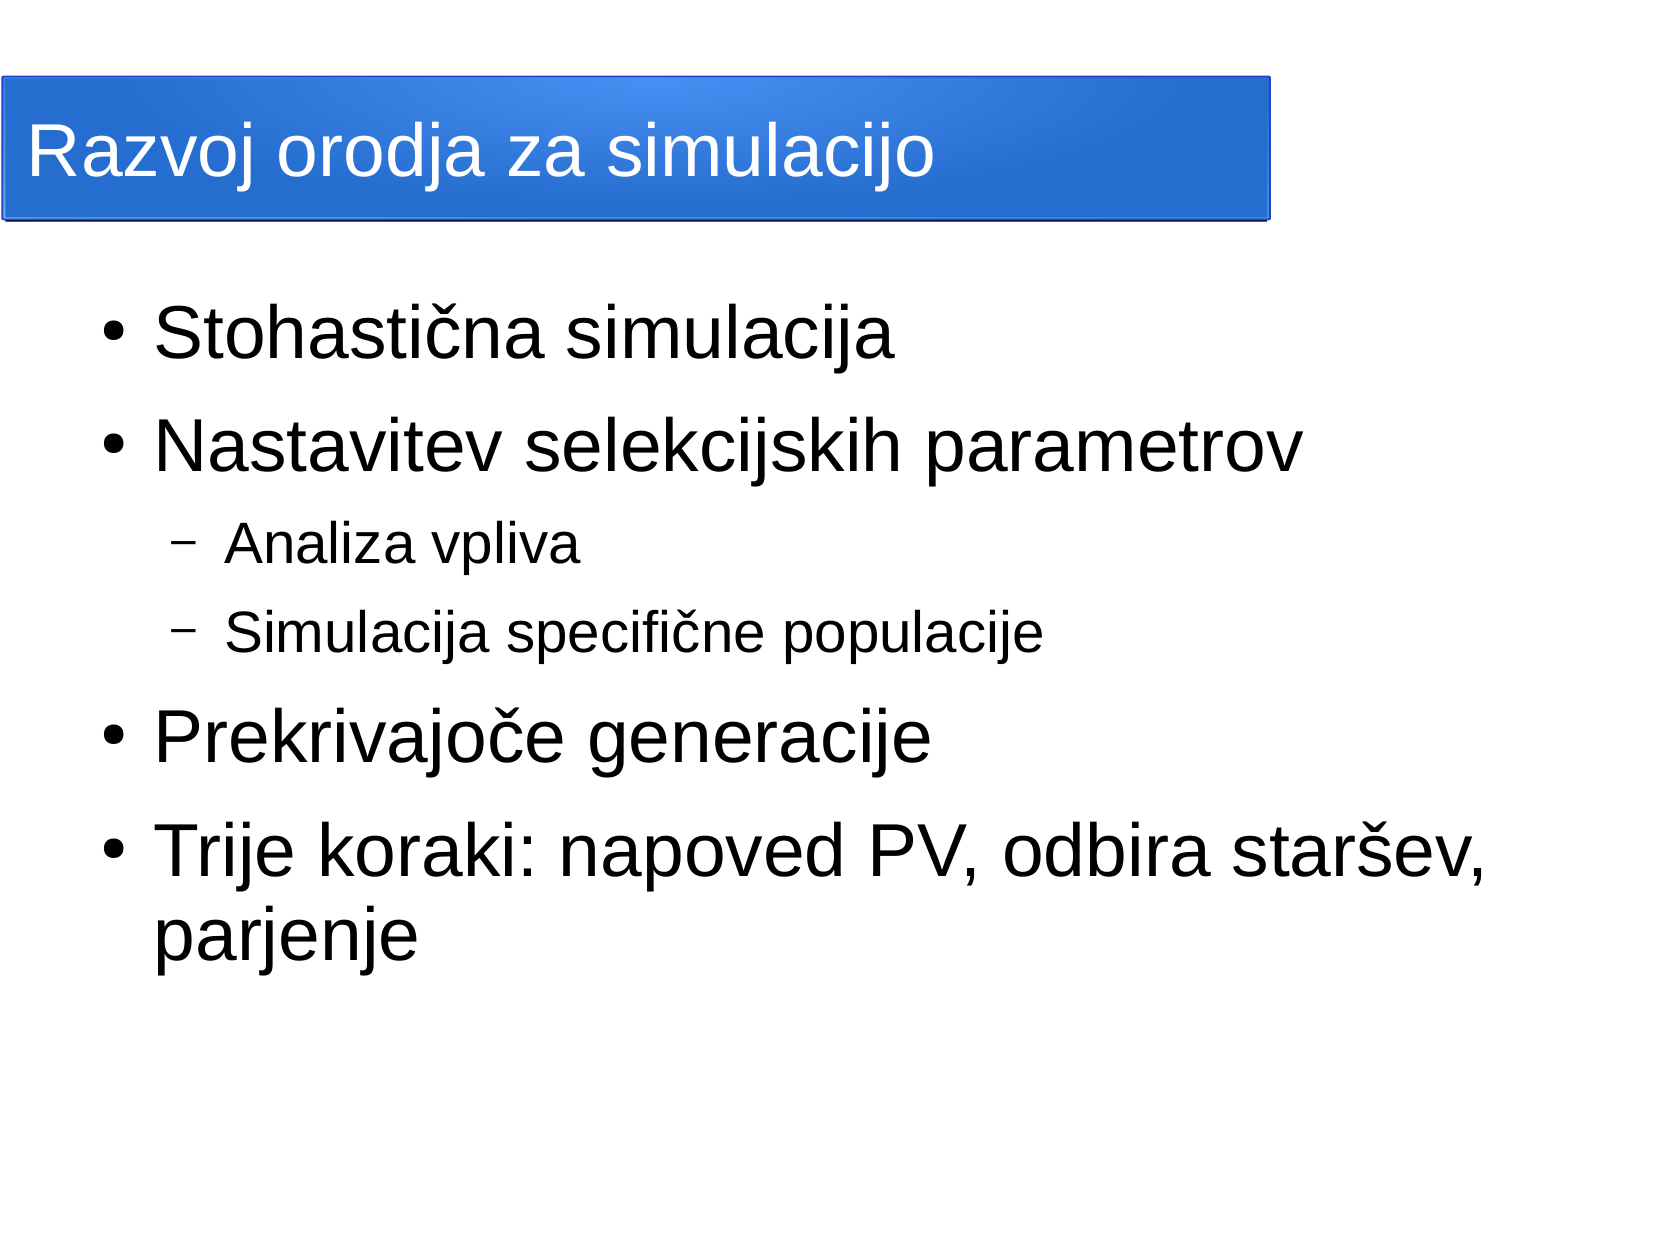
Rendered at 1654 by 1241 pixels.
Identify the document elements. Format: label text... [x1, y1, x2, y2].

list Stohastična simulacija Nastavitev selekcijskih parametrov Analiza vpliva Simulacija specifične populacije Prekrivajoče generacije Trije koraki: napoved PV, odbira staršev, parjenje [82, 290, 1571, 1010]
title Razvoj orodja za simulacijo [26, 90, 1246, 211]
